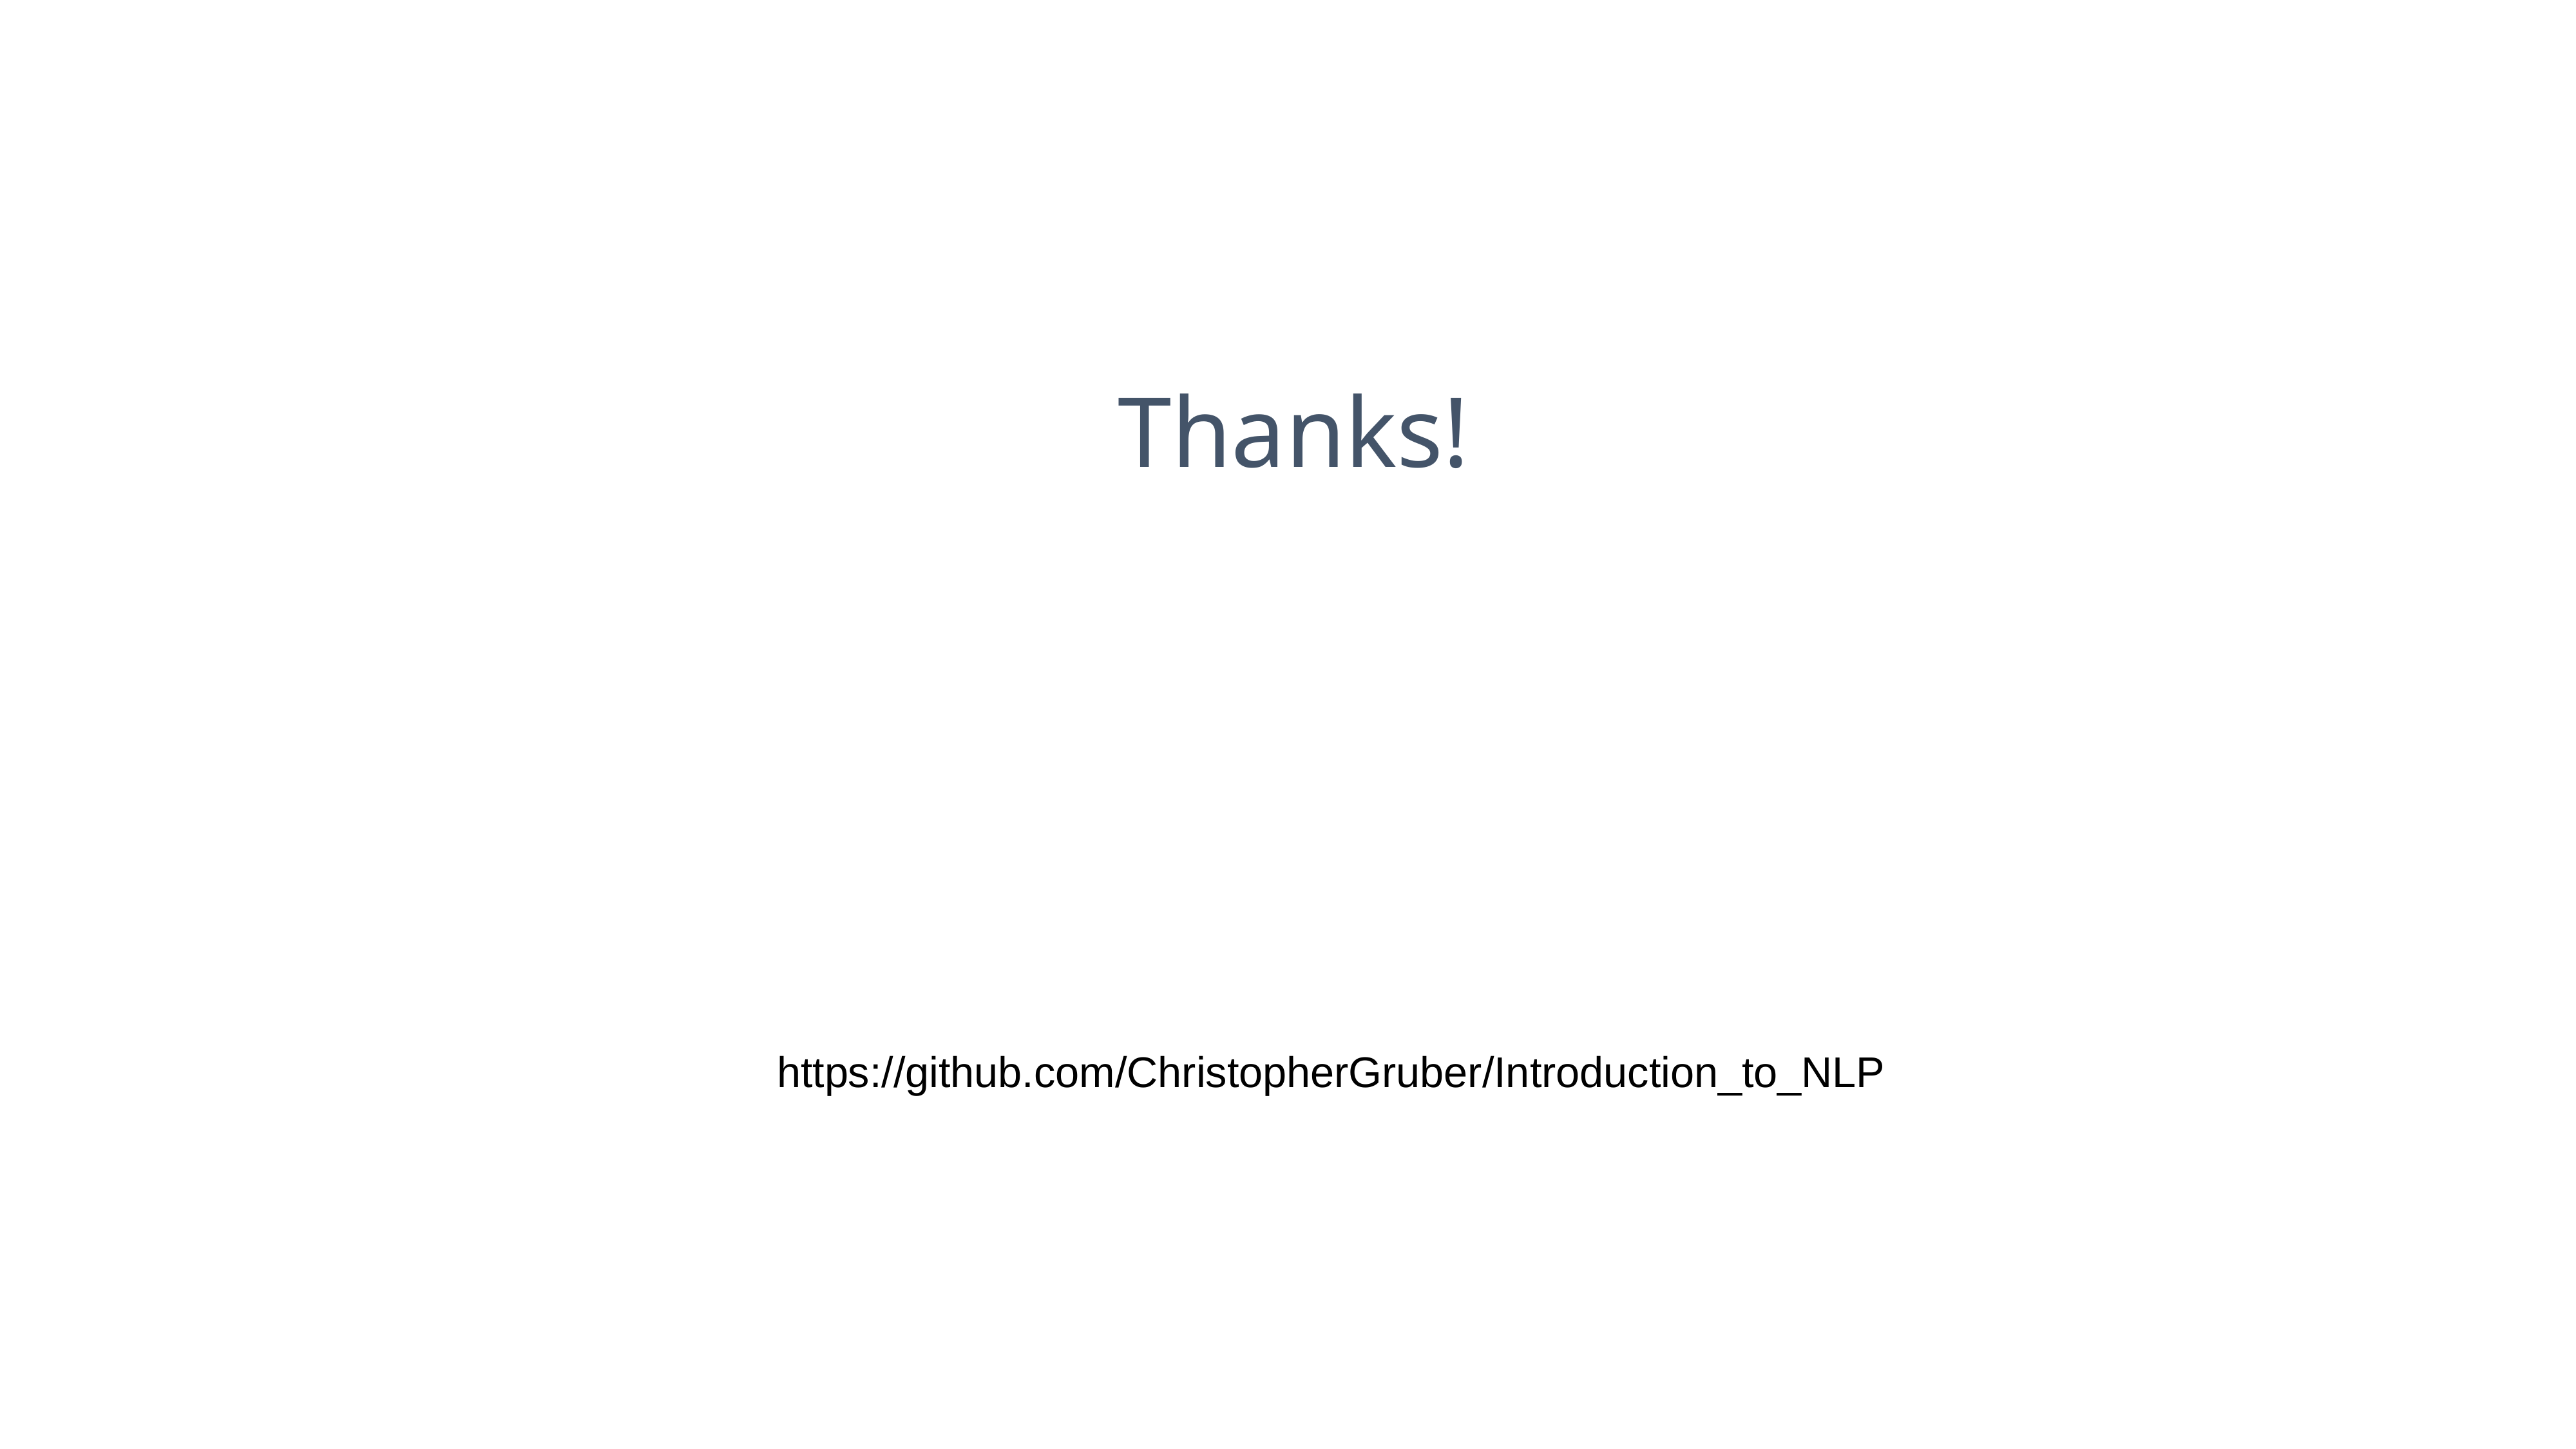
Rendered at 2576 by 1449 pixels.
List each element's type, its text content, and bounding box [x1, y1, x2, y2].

text_box https://github.com/ChristopherGruber/Introduction_to_NLP [743, 1043, 1920, 1121]
text_box Thanks! [1108, 366, 1479, 492]
